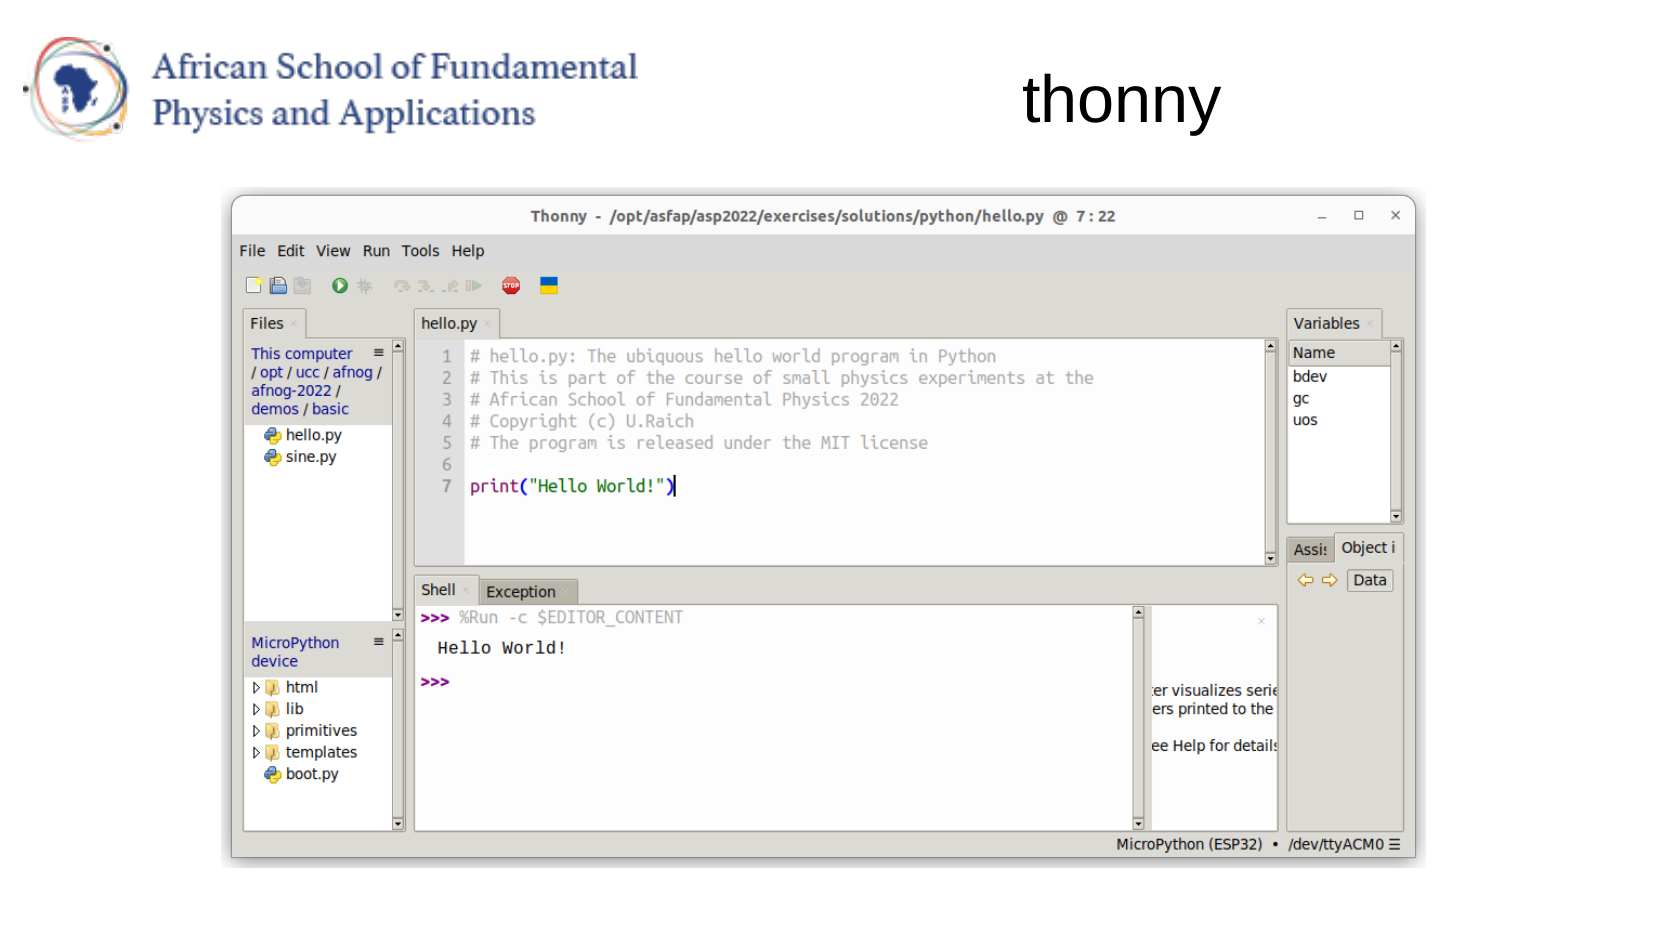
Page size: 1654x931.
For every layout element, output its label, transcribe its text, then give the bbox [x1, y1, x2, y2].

picture [221, 187, 1426, 868]
picture [23, 37, 635, 142]
title thonny [635, 21, 1610, 177]
